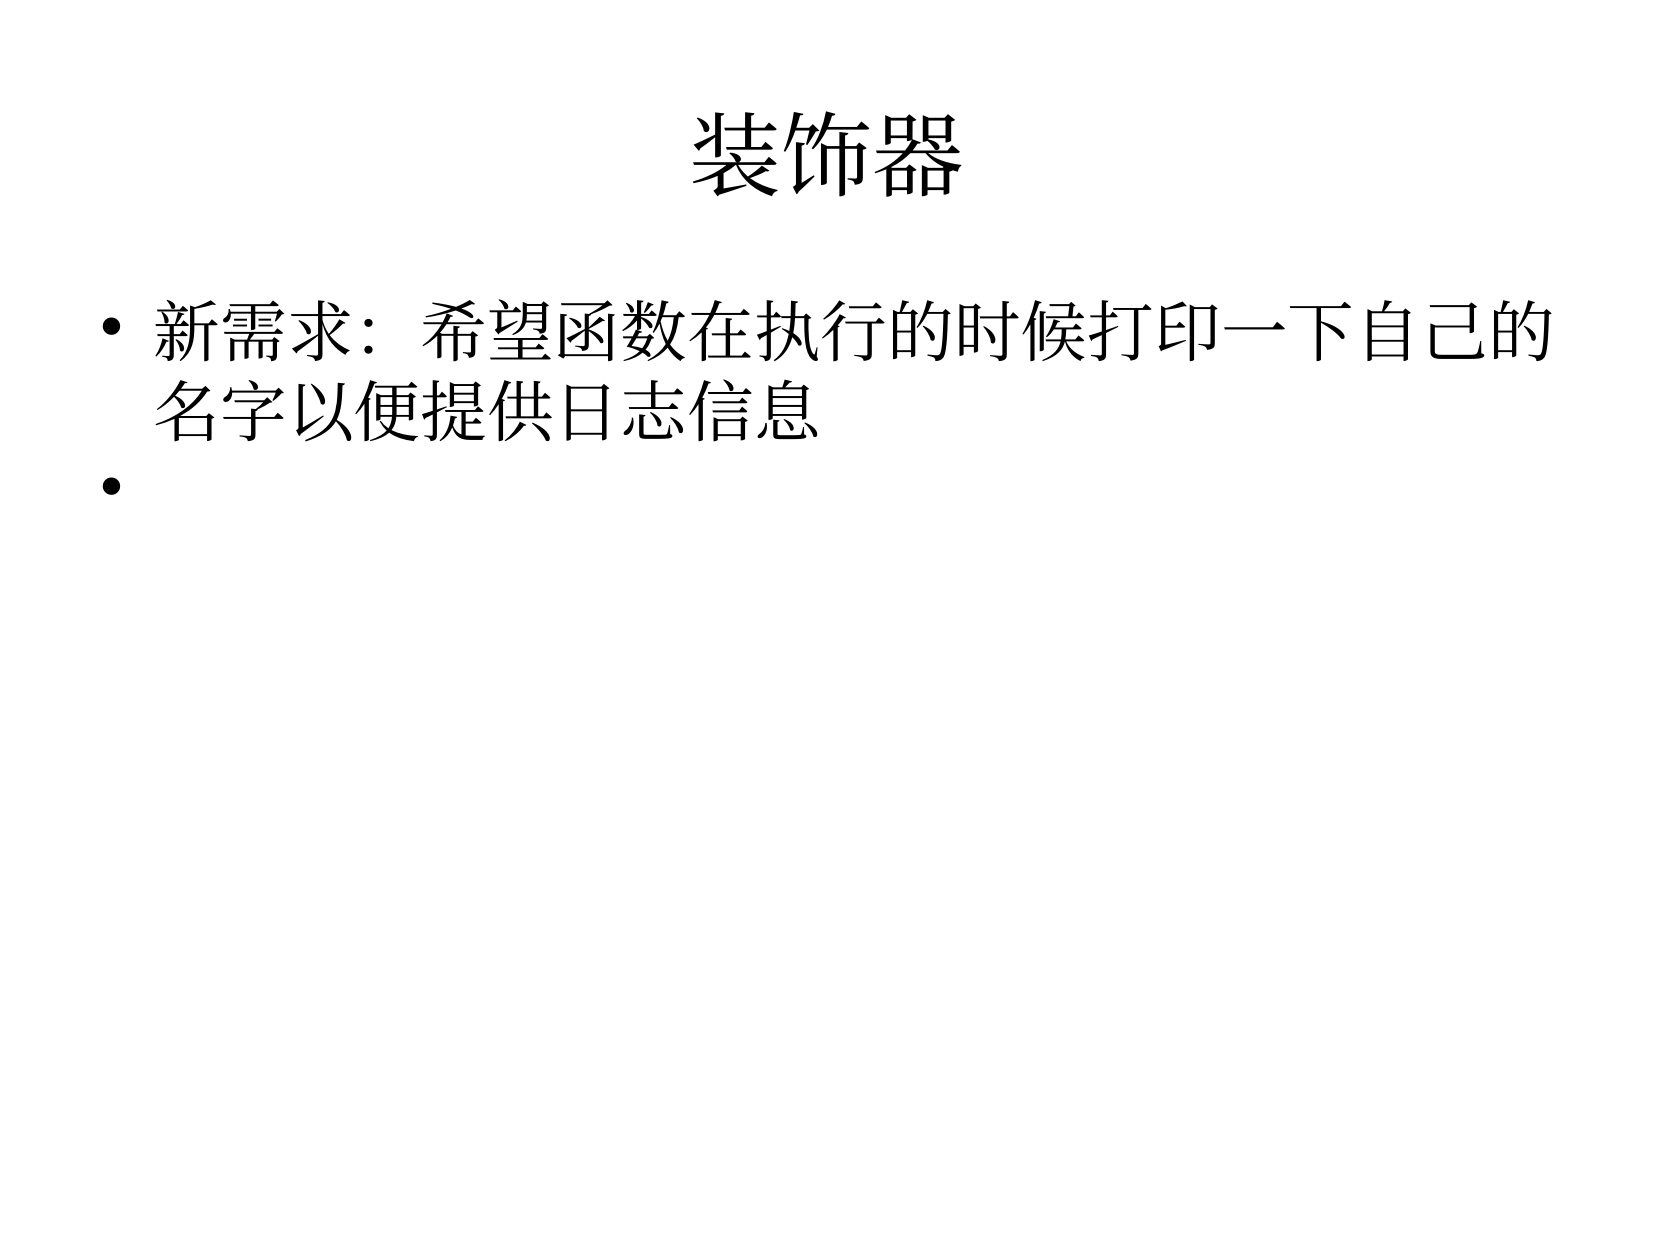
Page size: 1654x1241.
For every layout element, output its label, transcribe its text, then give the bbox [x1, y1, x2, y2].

text_box 装饰器 [82, 49, 1571, 257]
text_box 新需求：希望函数在执行的时候打印一下自己的名字以便提供日志信息 [82, 290, 1571, 1010]
